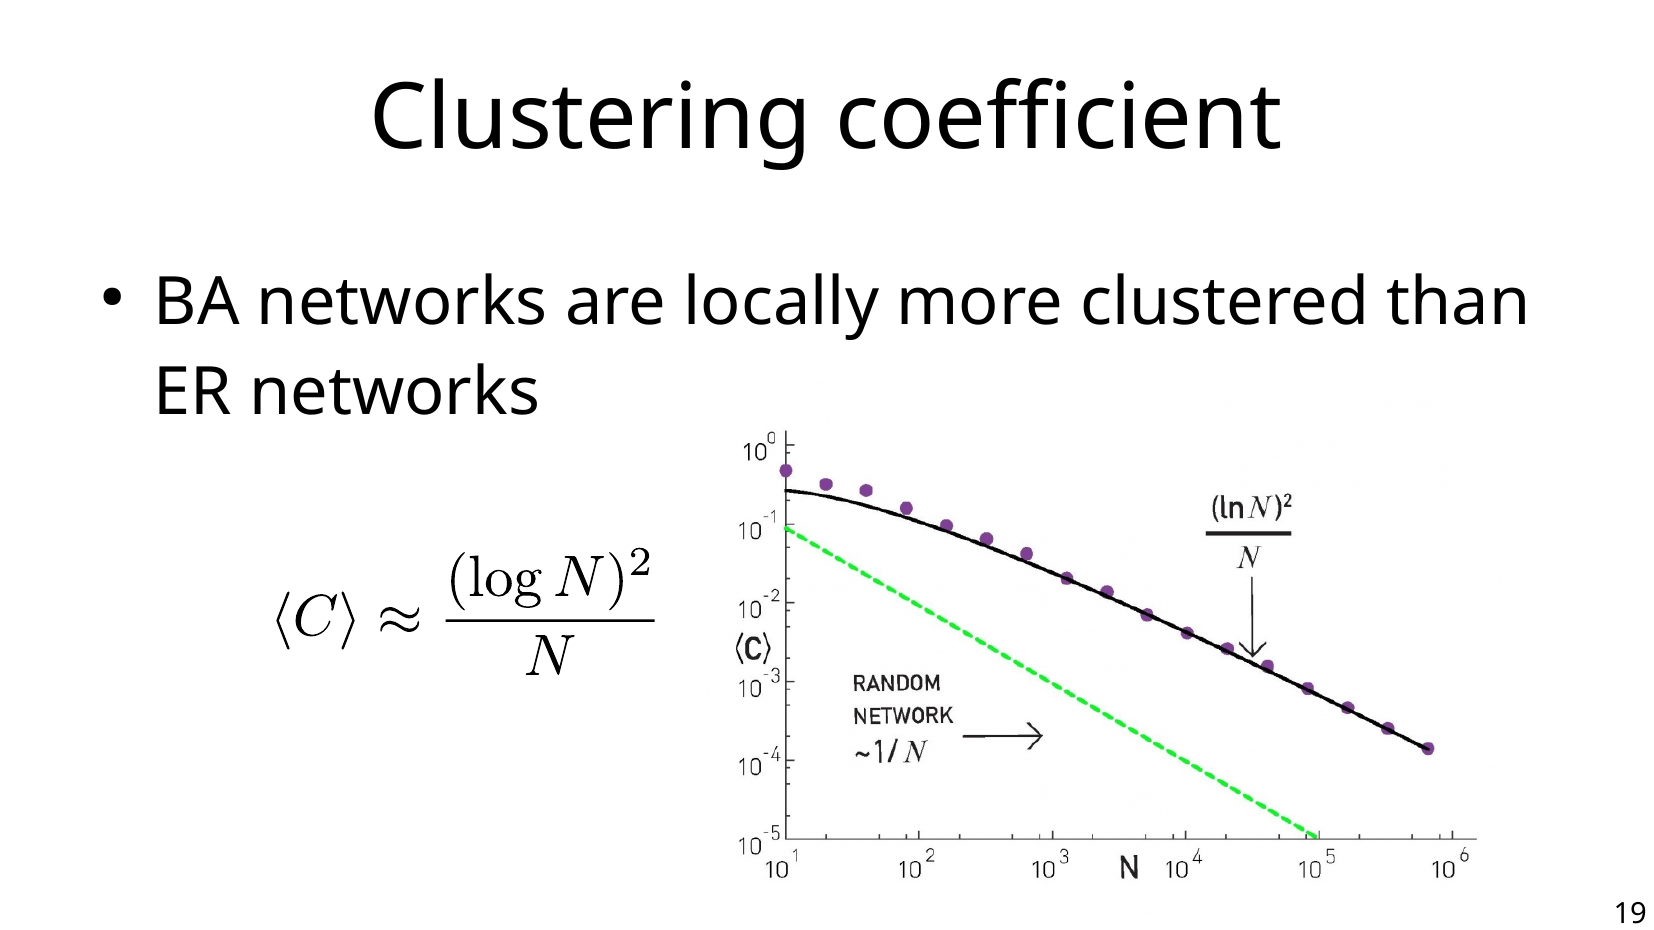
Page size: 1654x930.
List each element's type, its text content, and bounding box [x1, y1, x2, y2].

title Clustering coefficient [82, 1, 1571, 225]
list BA networks are locally more clustered than ER networks [82, 252, 1571, 793]
text_box [270, 547, 655, 676]
picture [706, 374, 1501, 916]
